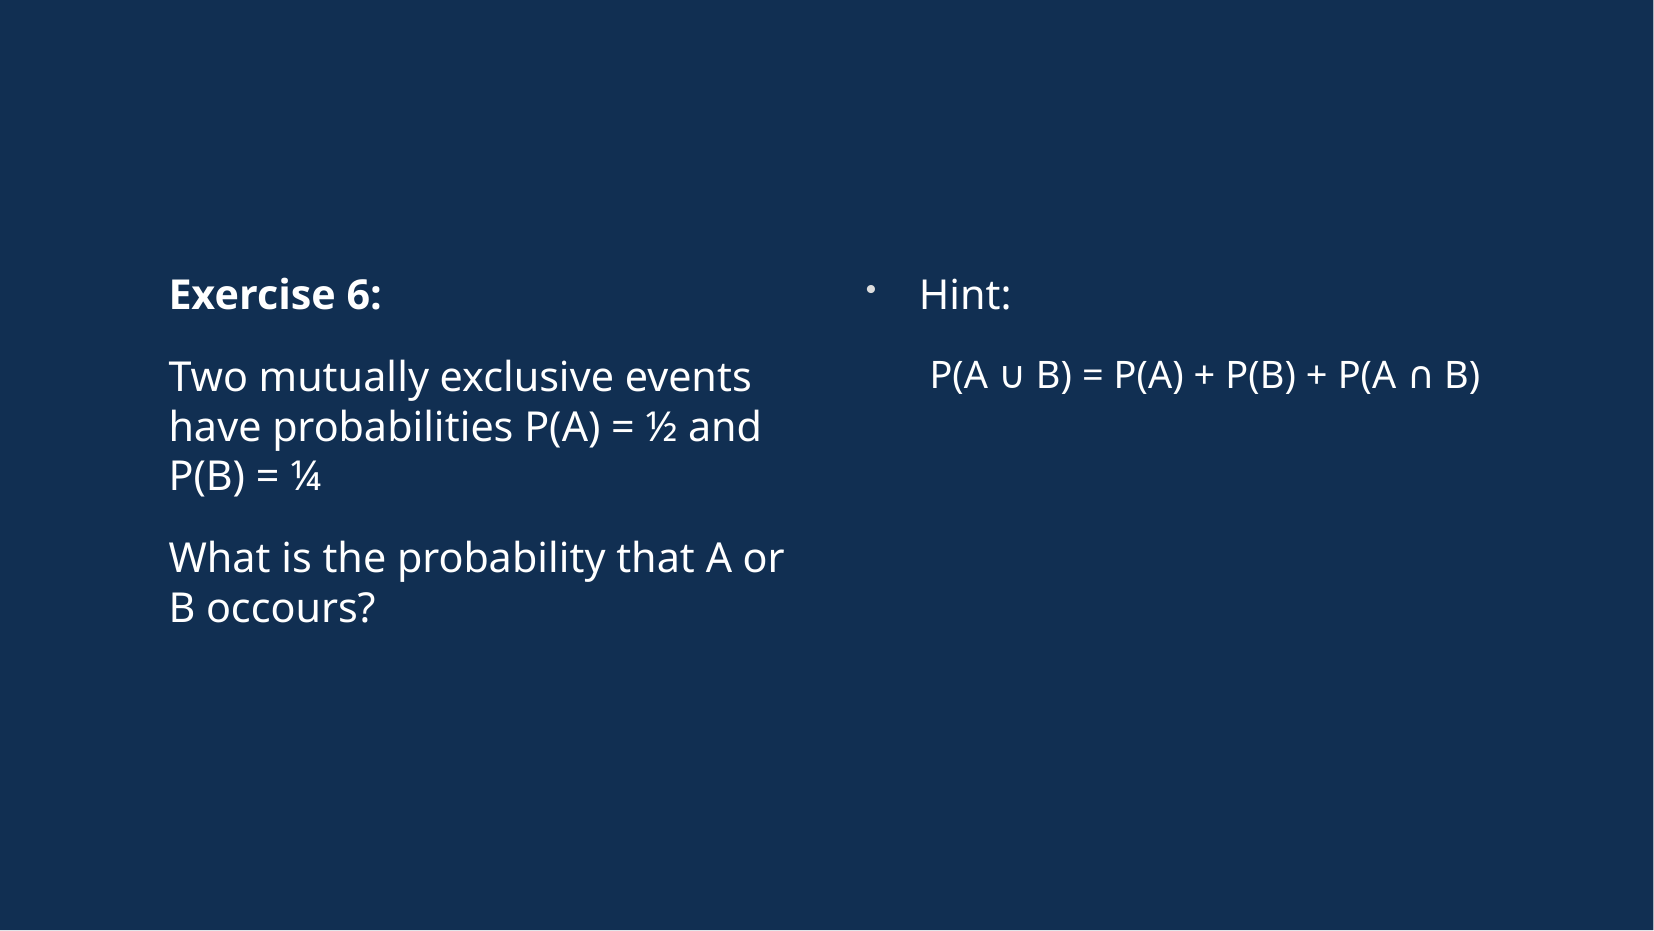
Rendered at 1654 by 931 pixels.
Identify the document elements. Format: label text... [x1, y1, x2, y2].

list Hint: P(A ∪ B) = P(A) + P(B) + P(A ∩ B) [848, 268, 1563, 806]
list Exercise 6: Two mutually exclusive events have probabilities P(A) = ½ and P(B) = ¼ What is the probability that A or B occours? [97, 268, 813, 806]
